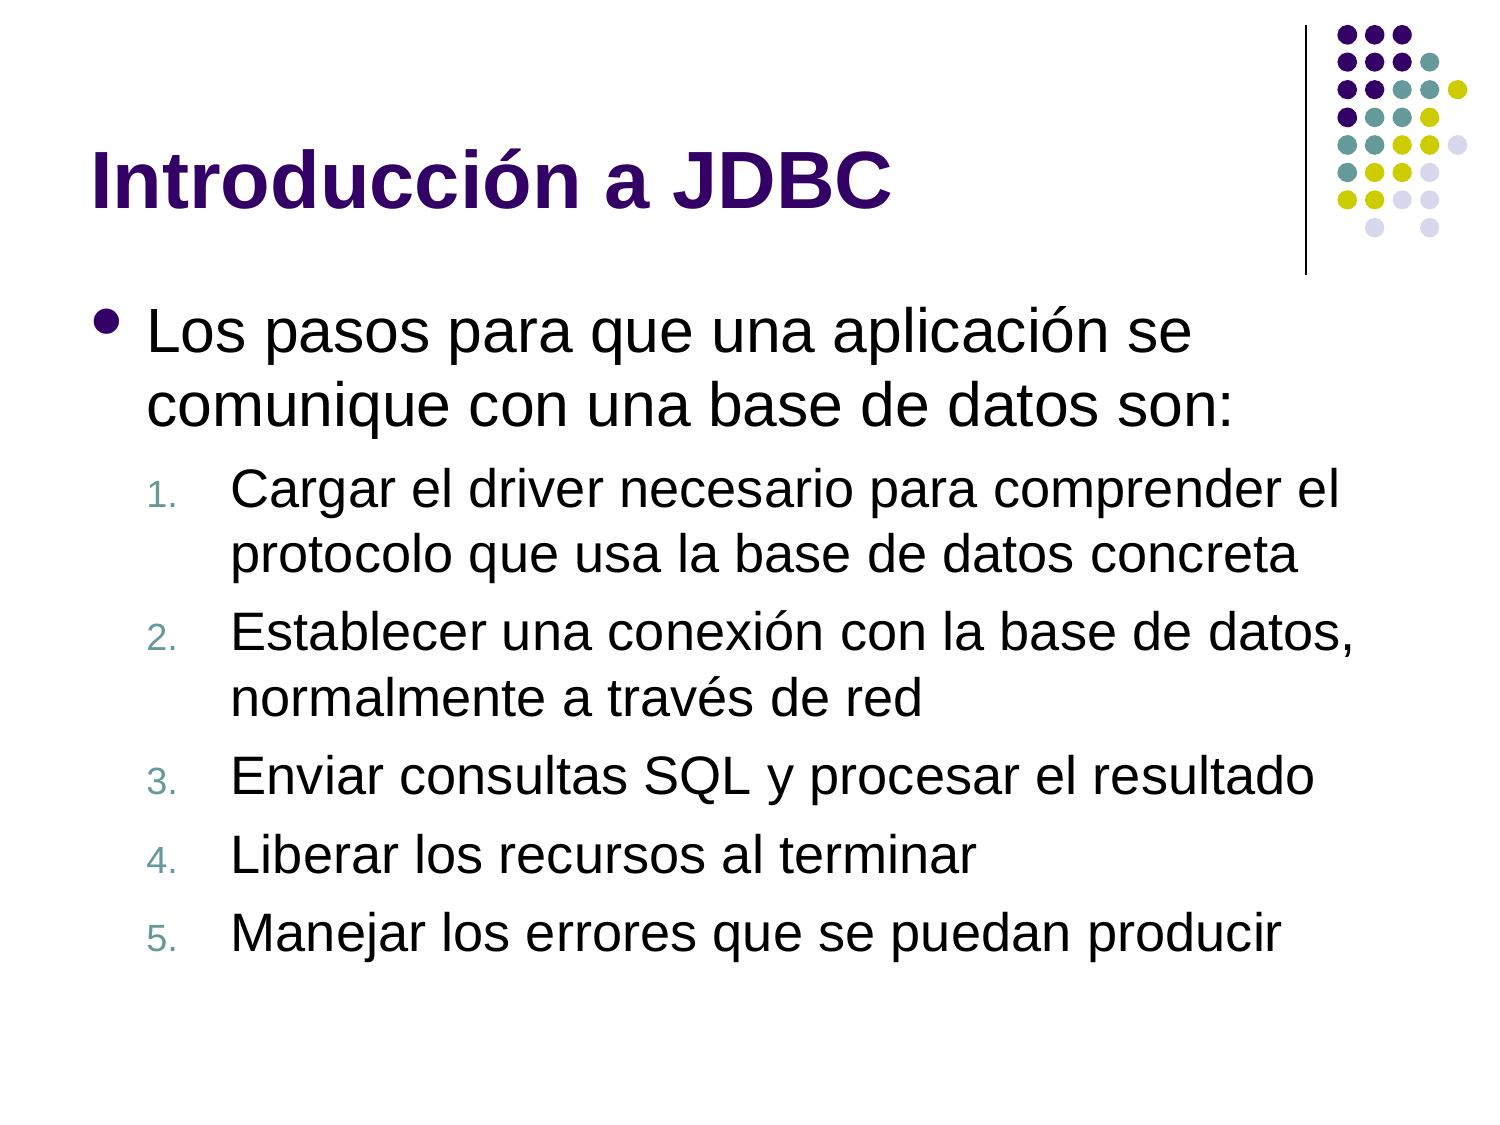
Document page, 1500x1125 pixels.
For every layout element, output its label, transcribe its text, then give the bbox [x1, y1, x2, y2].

list Los pasos para que una aplicación se comunique con una base de datos son: Cargar el driver necesario para comprender el protocolo que usa la base de datos concreta Establecer una conexión con la base de datos, normalmente a través de red Enviar consultas SQL y procesar el resultado Liberar los recursos al terminar Manejar los errores que se puedan producir [75, 282, 1426, 1006]
title Introducción a JDBC [74, 20, 1313, 233]
